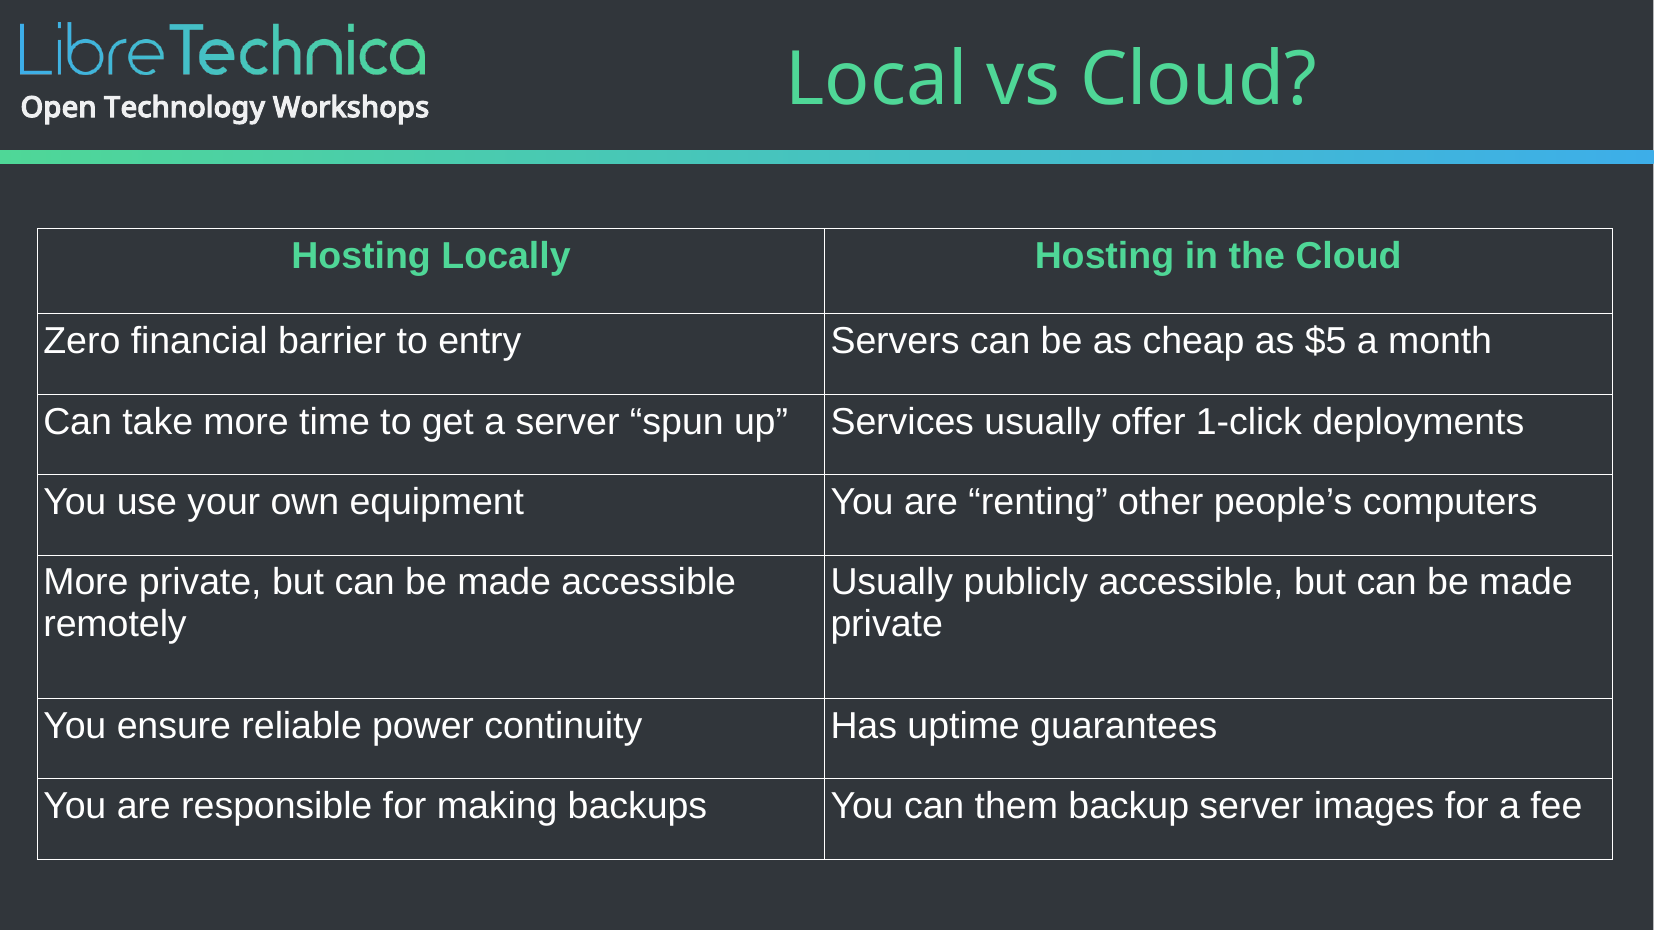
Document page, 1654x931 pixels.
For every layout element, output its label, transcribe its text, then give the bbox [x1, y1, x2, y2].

table_cell You are responsible for making backups [38, 779, 824, 859]
text_box [0, 150, 1654, 164]
table_cell Usually publicly accessible, but can be made private [825, 556, 1612, 698]
table_cell Services usually offer 1-click deployments [825, 395, 1612, 474]
table_cell Has uptime guarantees [825, 699, 1612, 778]
table_cell Servers can be as cheap as $5 a month [825, 314, 1612, 394]
table_header Hosting Locally [38, 229, 824, 313]
table_cell Can take more time to get a server “spun up” [38, 395, 824, 474]
title Open Technology Workshops [0, 73, 450, 134]
picture [20, 22, 425, 75]
table_cell You can them backup server images for a fee [825, 779, 1612, 859]
text_box Local vs Cloud? [450, 0, 1654, 151]
table_cell More private, but can be made accessible remotely [38, 556, 824, 698]
table_header Hosting in the Cloud [825, 229, 1612, 313]
table_cell You ensure reliable power continuity [38, 699, 824, 778]
table_cell You use your own equipment [38, 475, 824, 555]
table_cell Zero financial barrier to entry [38, 314, 824, 394]
table_cell You are “renting” other people’s computers [825, 475, 1612, 555]
